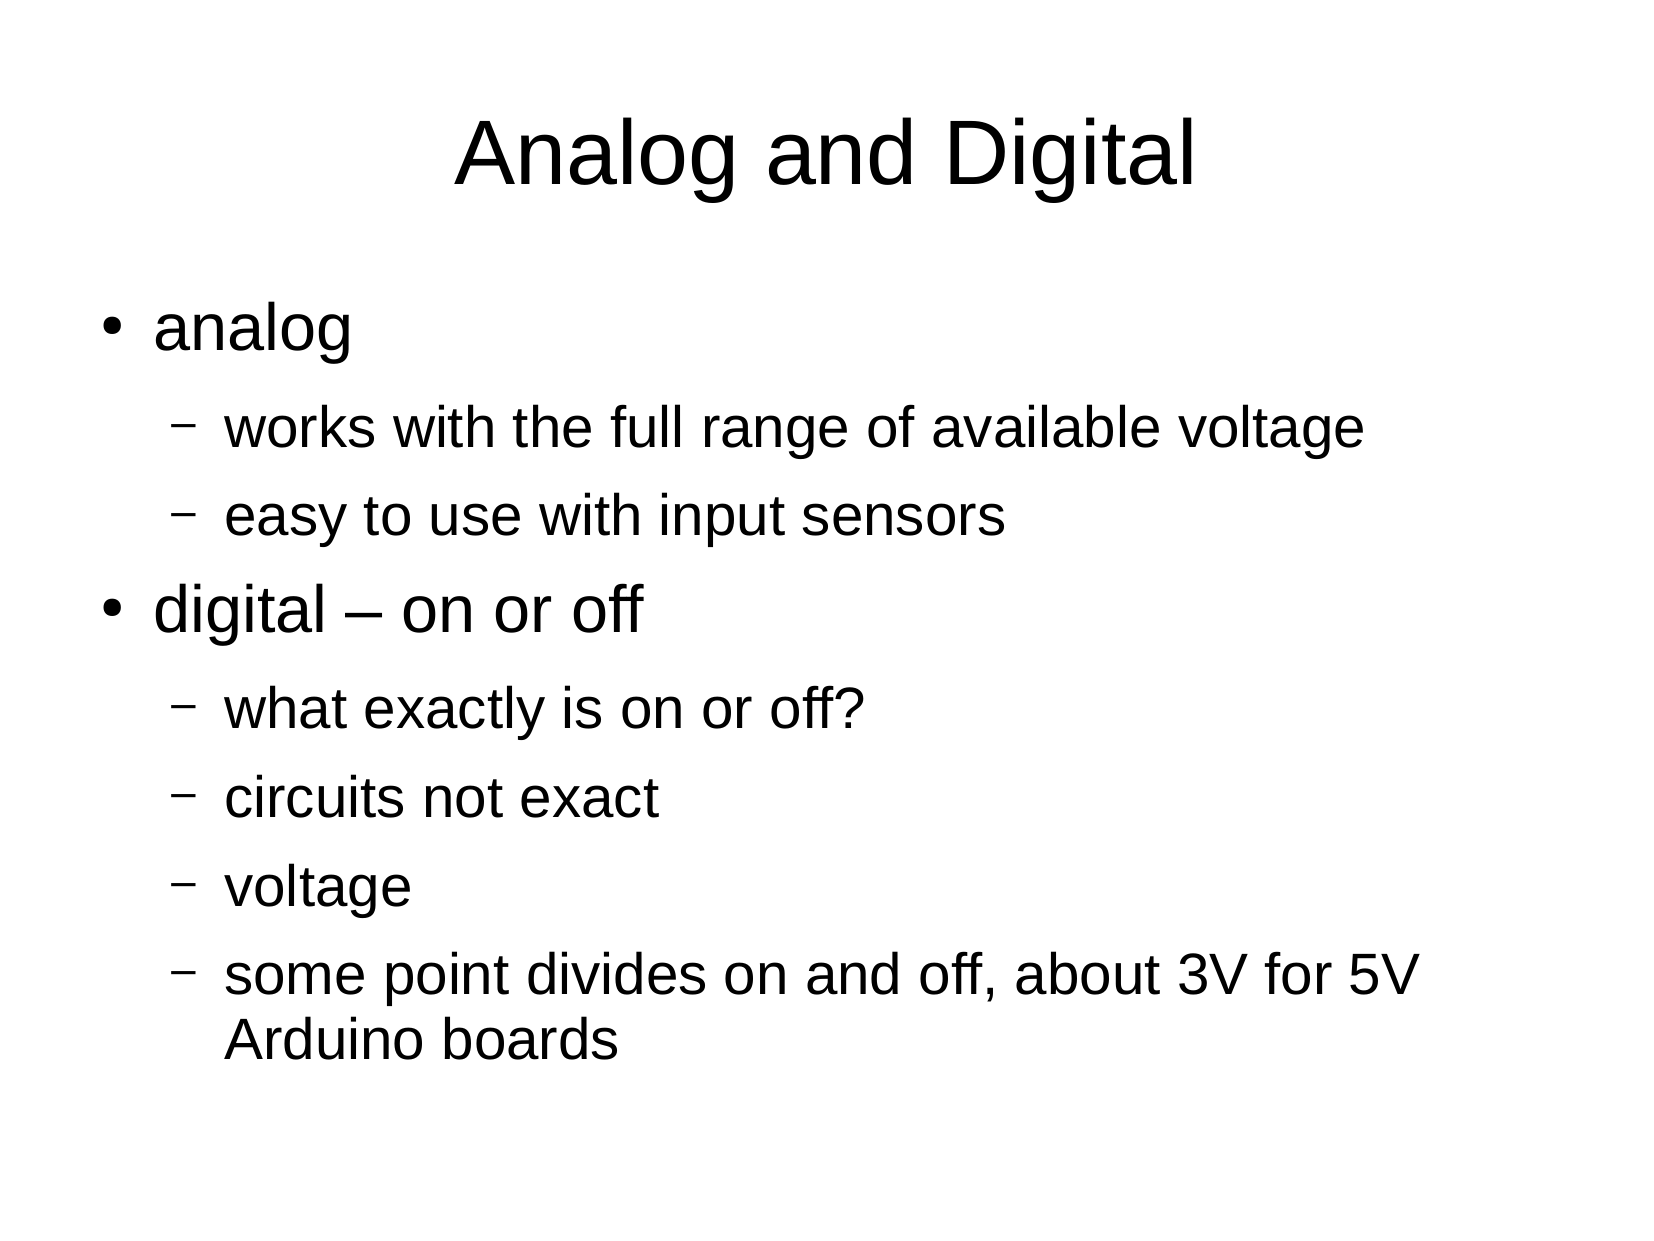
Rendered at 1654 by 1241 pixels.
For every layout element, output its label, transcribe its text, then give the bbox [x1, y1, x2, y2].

title Analog and Digital [82, 49, 1571, 257]
list analog works with the full range of available voltage easy to use with input sensors digital – on or off what exactly is on or off? circuits not exact voltage some point divides on and off, about 3V for 5V Arduino boards [82, 290, 1571, 1081]
